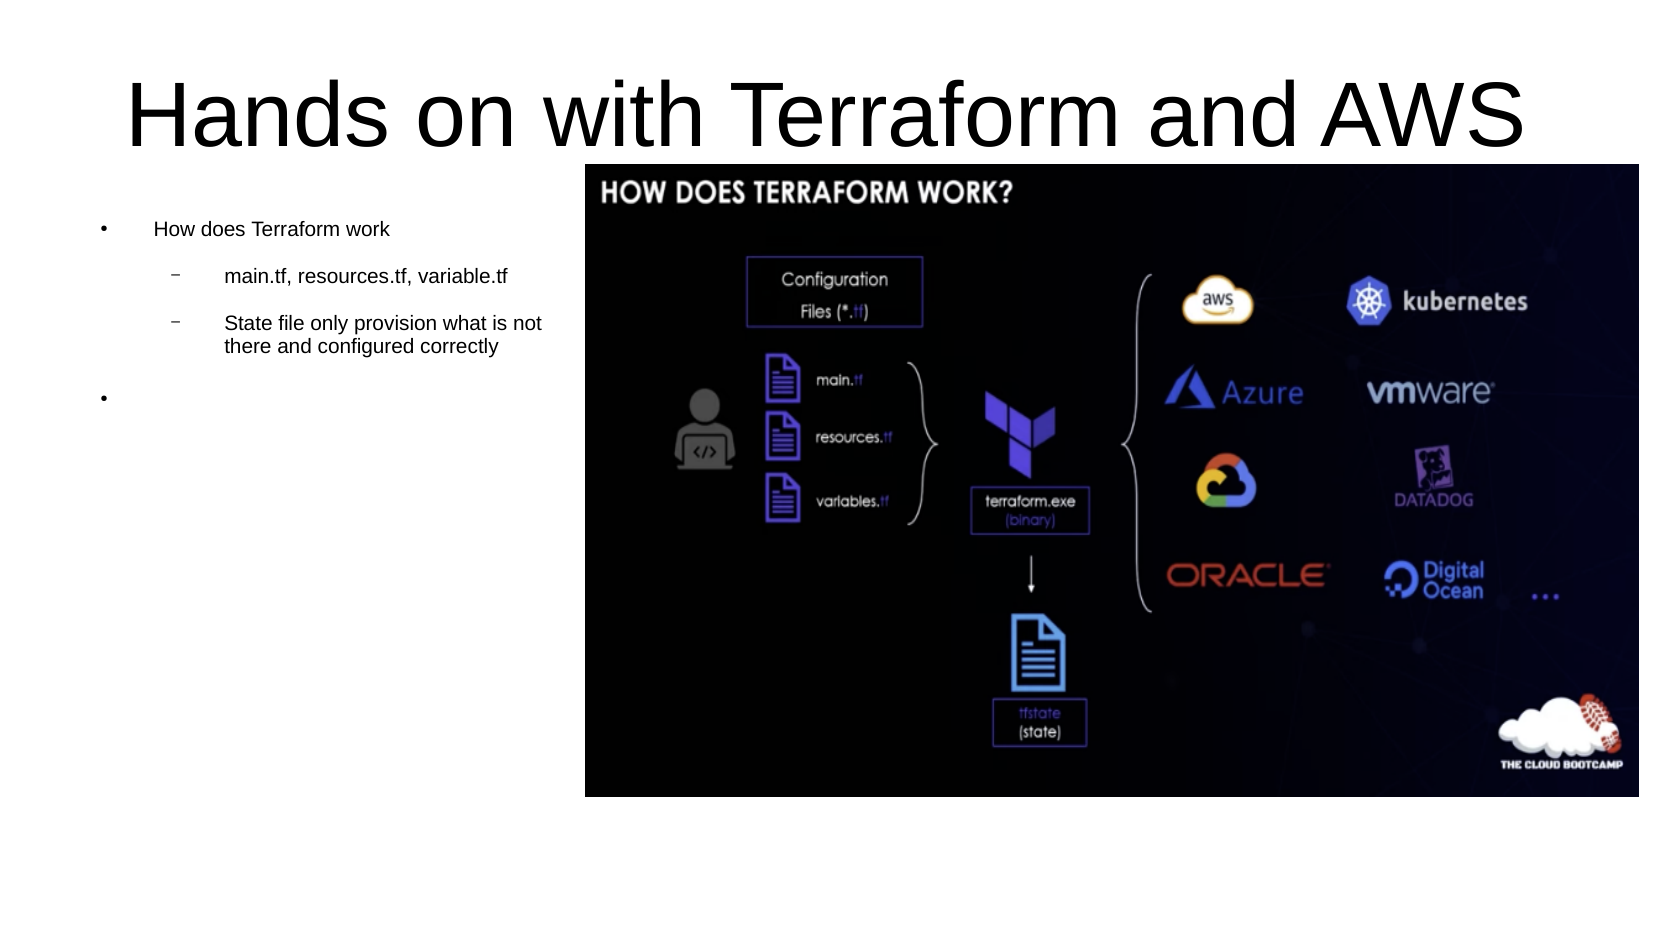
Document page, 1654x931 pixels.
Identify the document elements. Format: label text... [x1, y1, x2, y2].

picture [585, 164, 1639, 797]
list How does Terraform work main.tf, resources.tf, variable.tf State file only provision what is not there and configured correctly [82, 217, 1606, 886]
title Hands on with Terraform and AWS [82, 37, 1571, 193]
